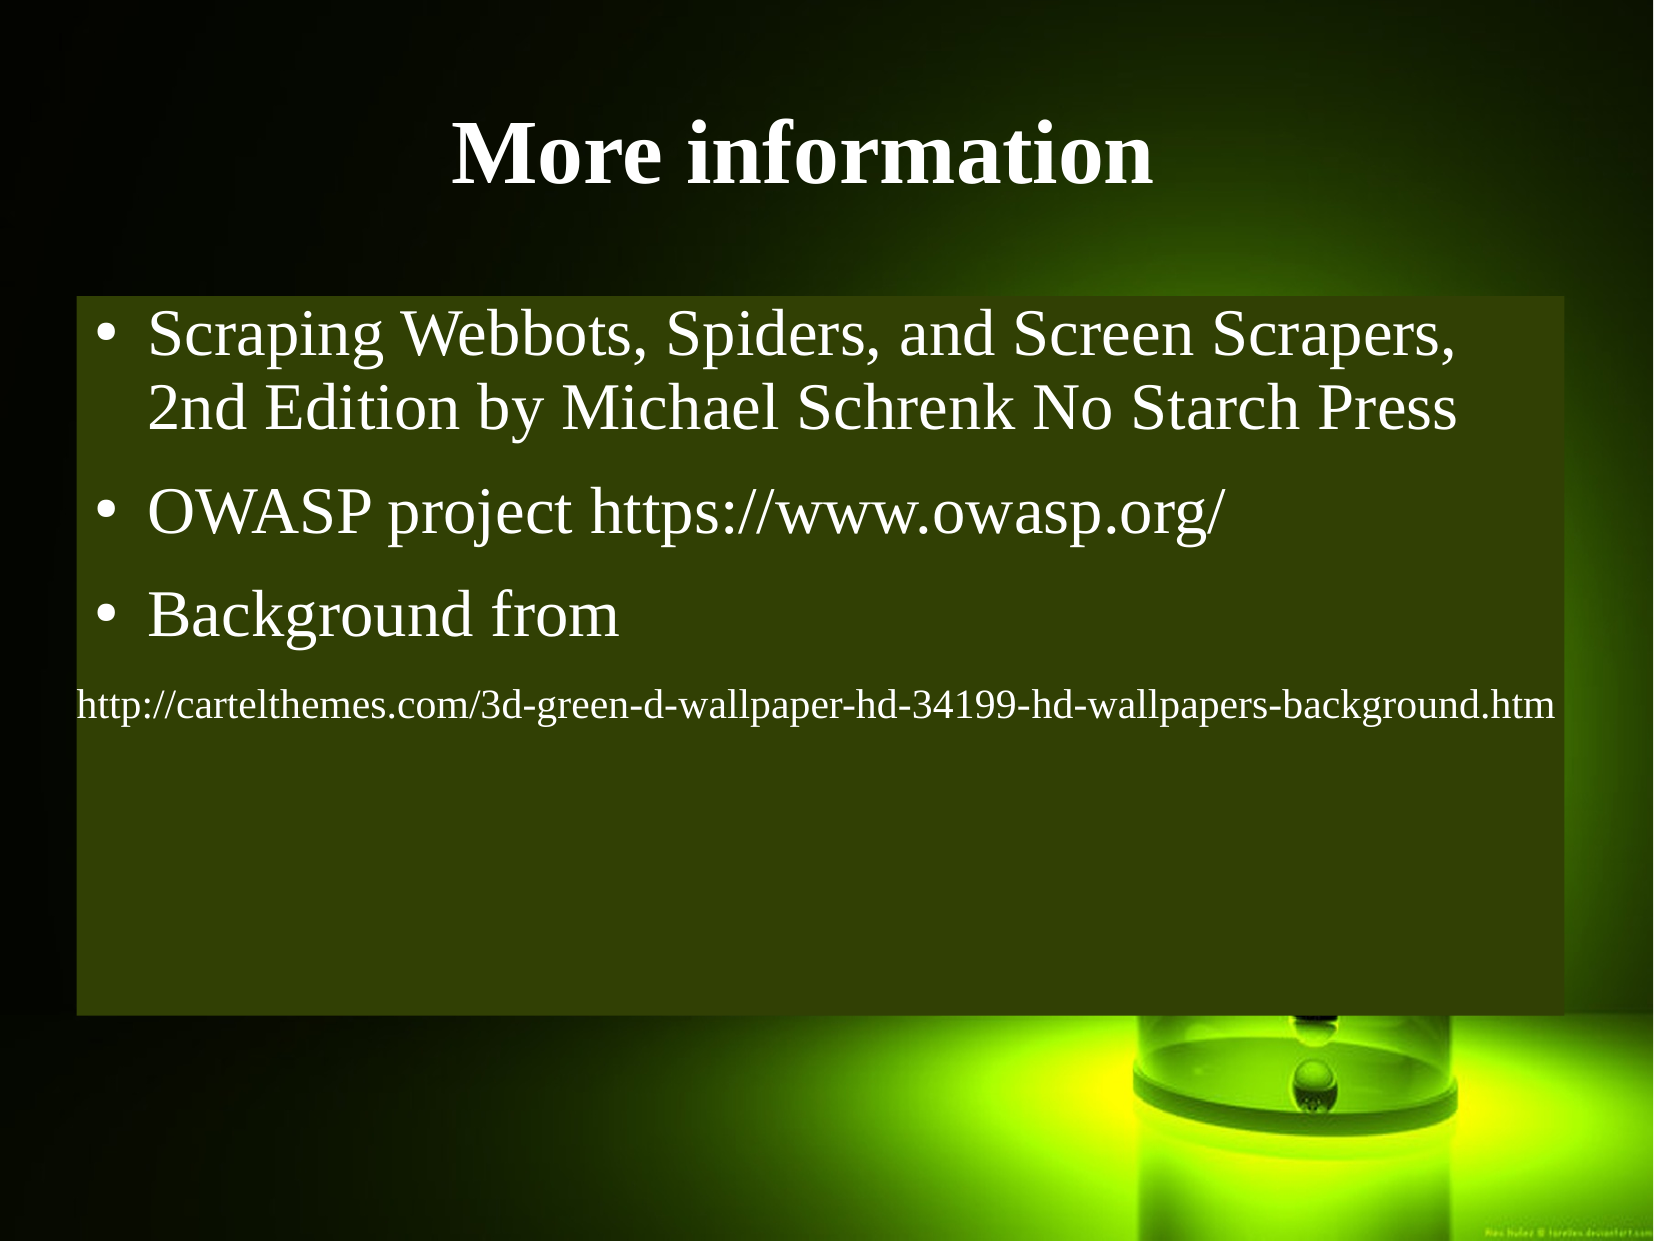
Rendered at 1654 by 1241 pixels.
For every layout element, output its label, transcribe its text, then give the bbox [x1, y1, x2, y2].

list Scraping Webbots, Spiders, and Screen Scrapers, 2nd Edition by Michael Schrenk No Starch Press OWASP project https://www.owasp.org/ Background from http://cartelthemes.com/3d-green-d-wallpaper-hd-34199-hd-wallpapers-background.htm [76, 296, 1565, 1016]
picture [0, 0, 1654, 1241]
title More information [82, 49, 1571, 257]
